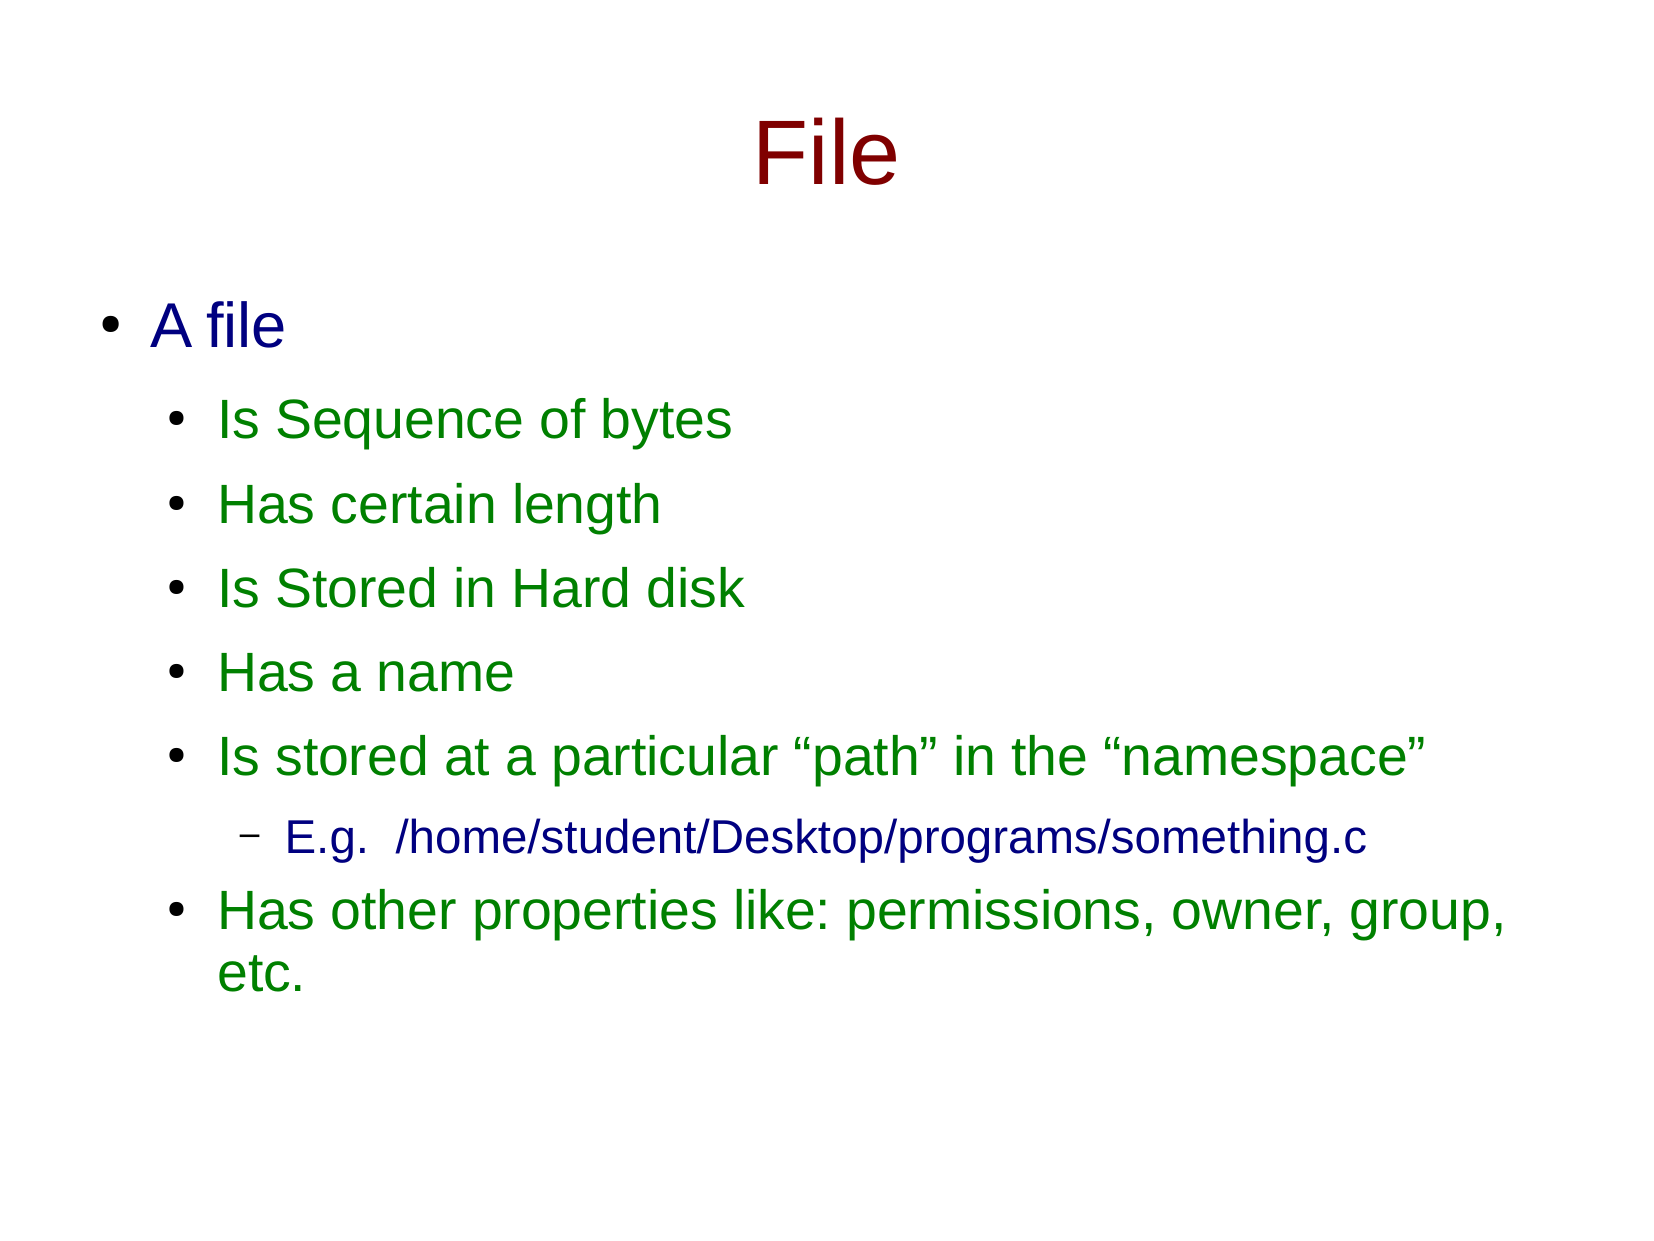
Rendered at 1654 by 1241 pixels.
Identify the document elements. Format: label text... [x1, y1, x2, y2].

title File [82, 49, 1571, 257]
list A file Is Sequence of bytes Has certain length Is Stored in Hard disk Has a name Is stored at a particular “path” in the “namespace” E.g. /home/student/Desktop/programs/something.c Has other properties like: permissions, owner, group, etc. [82, 290, 1571, 1010]
